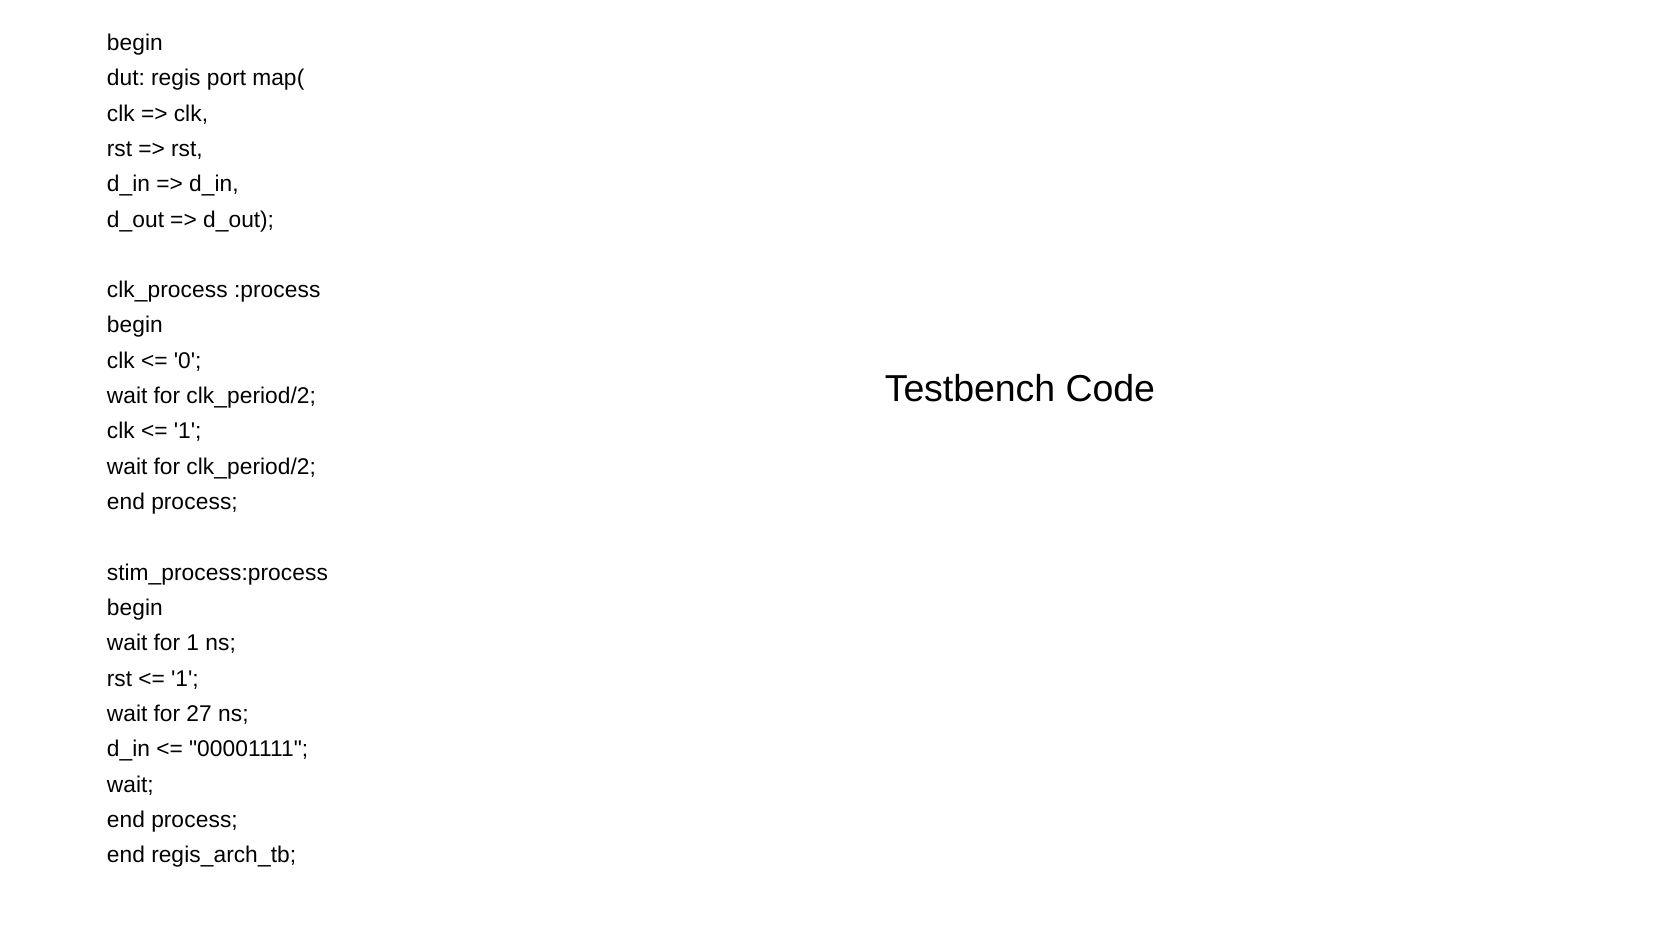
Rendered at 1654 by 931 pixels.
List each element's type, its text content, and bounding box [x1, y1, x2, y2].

text_box Testbench Code [870, 360, 1170, 417]
list begin dut: regis port map( clk => clk, rst => rst, d_in => d_in, d_out => d_out); clk_process :process begin clk <= '0'; wait for clk_period/2; clk <= '1'; wait for clk_period/2; end process; stim_process:process begin wait for 1 ns; rst <= '1'; wait for 27 ns; d_in <= "00001111"; wait; end process; end regis_arch_tb; [82, 30, 1571, 886]
